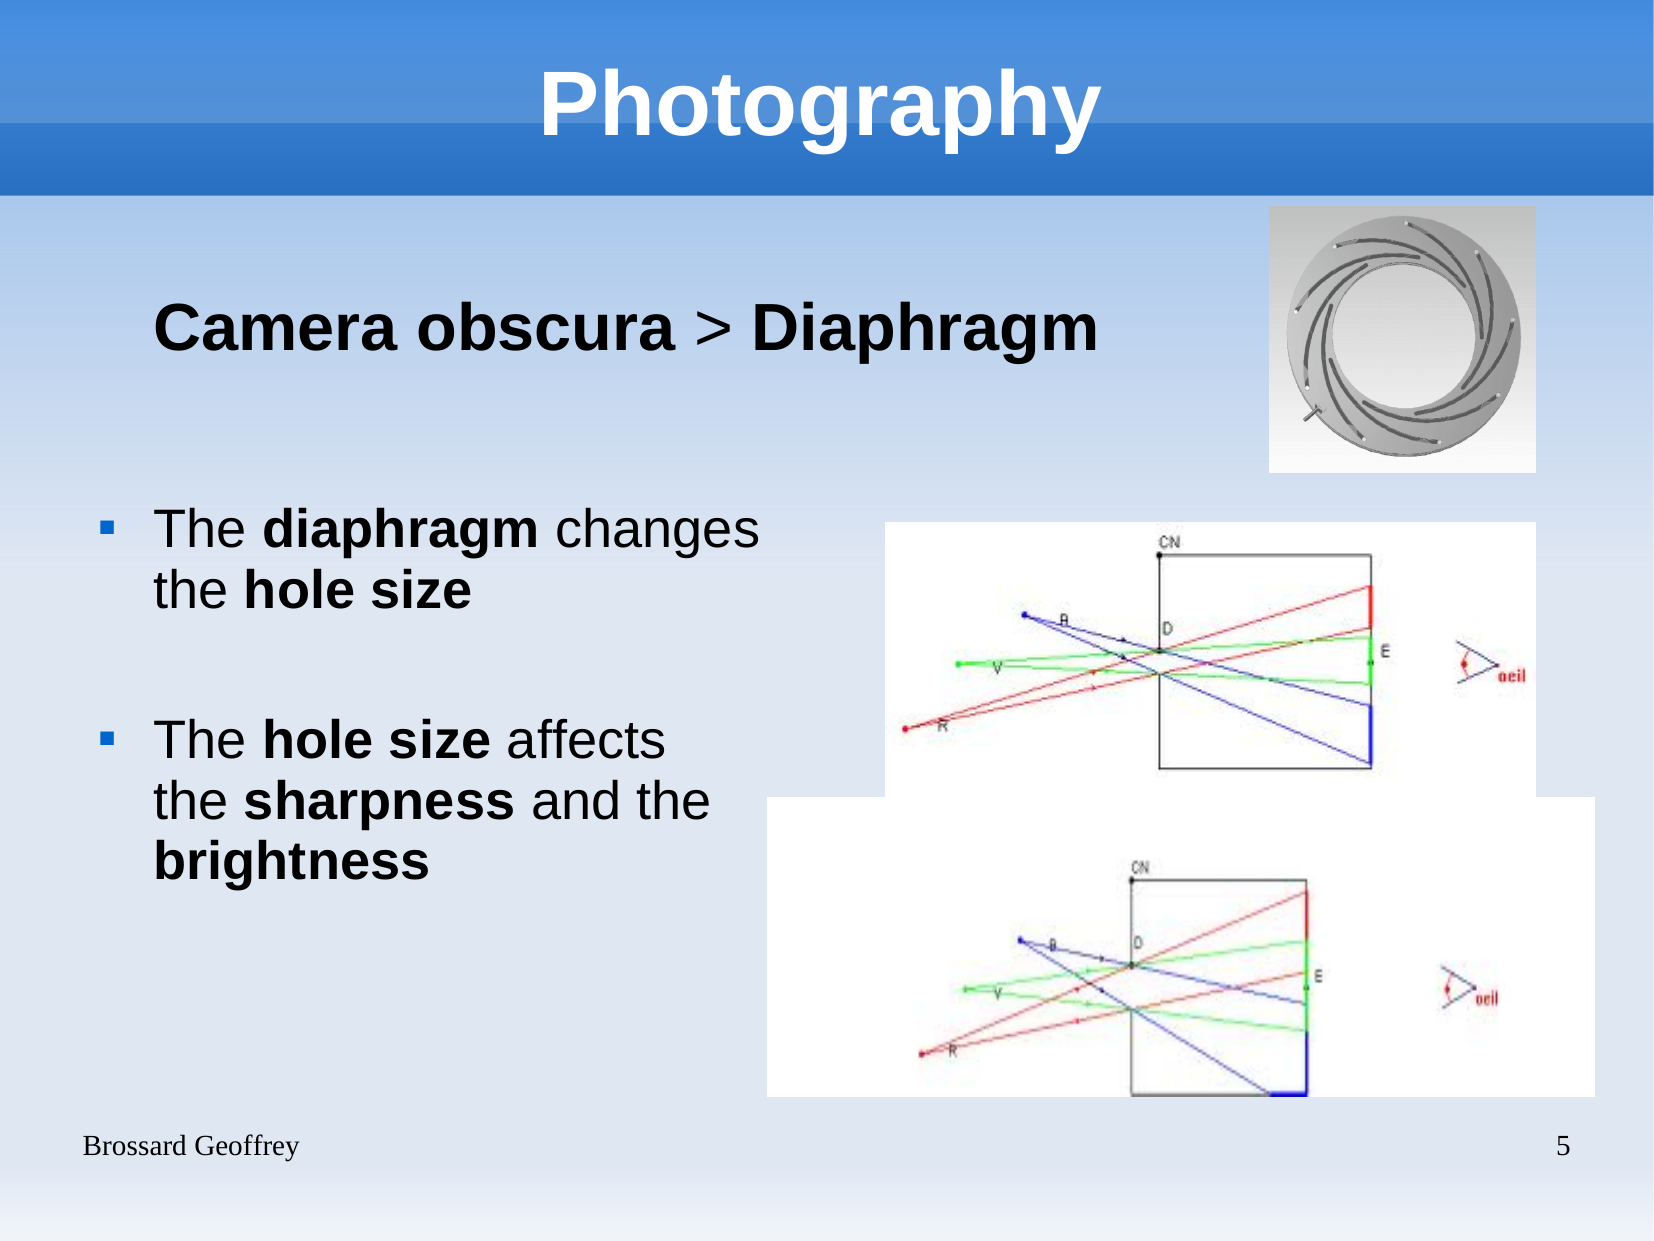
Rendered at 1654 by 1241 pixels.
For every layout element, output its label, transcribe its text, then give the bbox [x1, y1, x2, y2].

list Camera obscura > Diaphragm The diaphragm changes the hole size The hole size affects the sharpness and the brightness [82, 290, 1571, 1109]
picture [0, 0, 1654, 1241]
title Photography [76, 0, 1565, 208]
